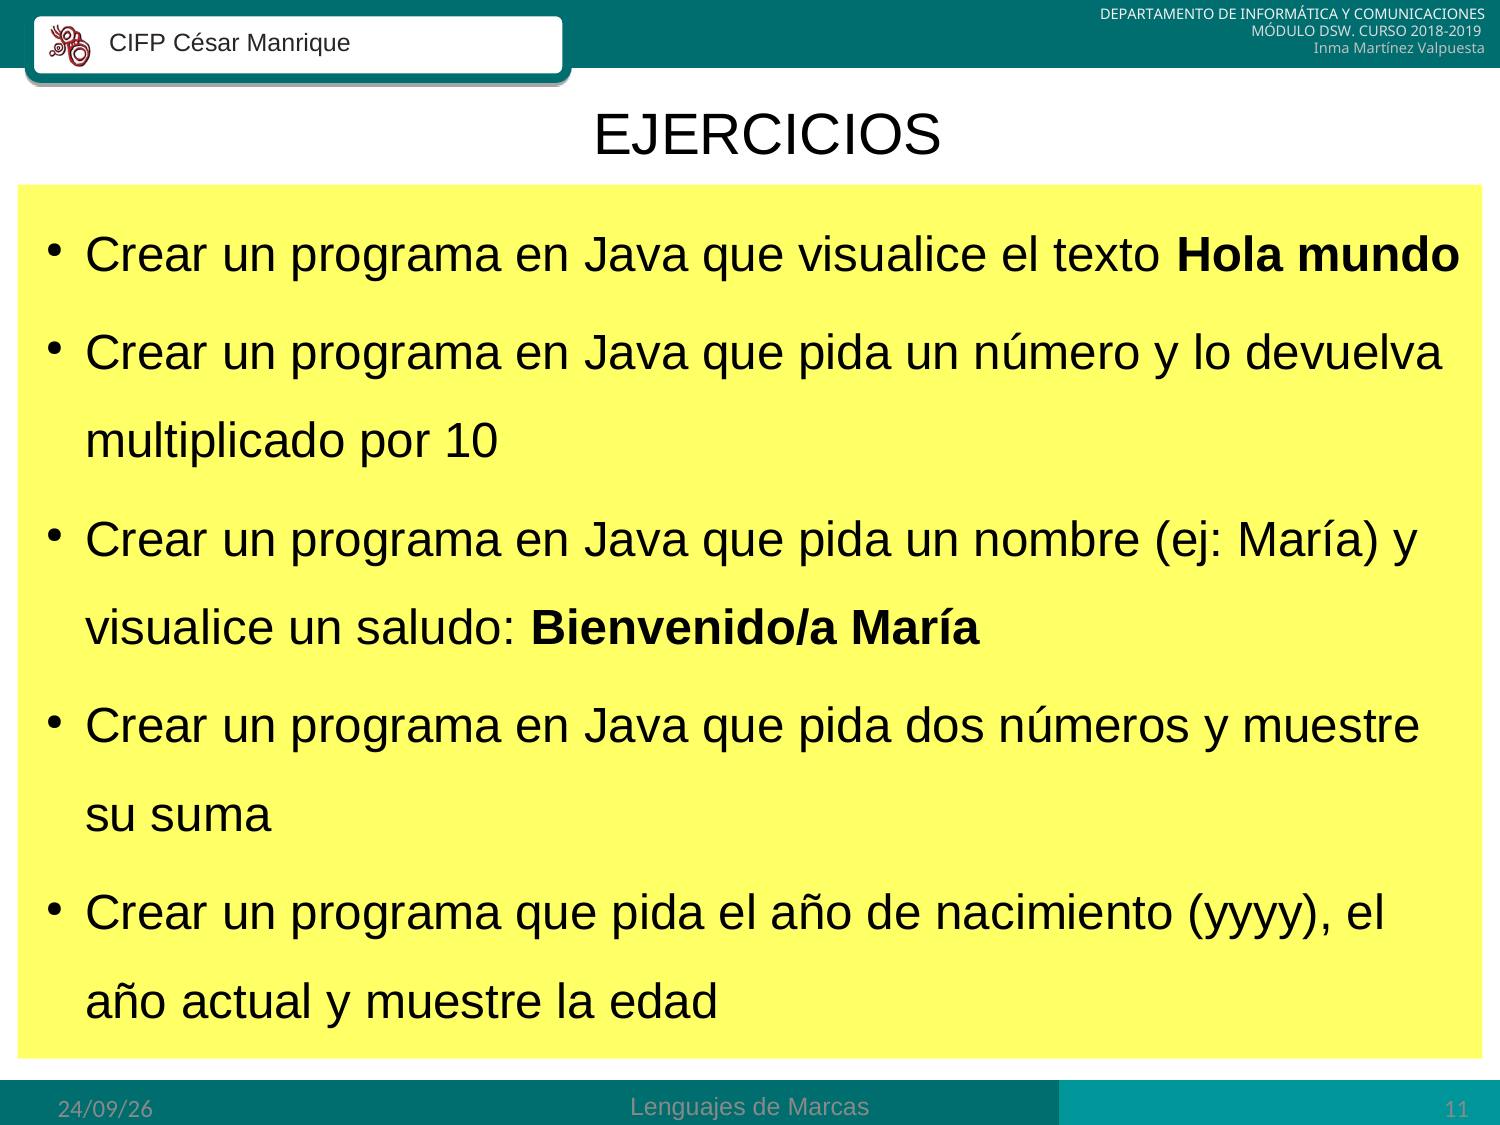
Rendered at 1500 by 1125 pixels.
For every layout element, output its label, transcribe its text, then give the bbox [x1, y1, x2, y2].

text_box Lenguajes de Marcas [512, 1082, 988, 1125]
list Crear un programa en Java que visualice el texto Hola mundo Crear un programa en Java que pida un número y lo devuelva multiplicado por 10 Crear un programa en Java que pida un nombre (ej: María) y visualice un saludo: Bienvenido/a María Crear un programa en Java que pida dos números y muestre su suma Crear un programa que pida el año de nacimiento (yyyy), el año actual y muestre la edad [17, 184, 1483, 1059]
title EJERCICIOS [17, 90, 1483, 173]
picture [47, 23, 93, 67]
text_box <número> [1134, 1085, 1485, 1125]
text_box 18/09/18 [42, 1085, 344, 1125]
